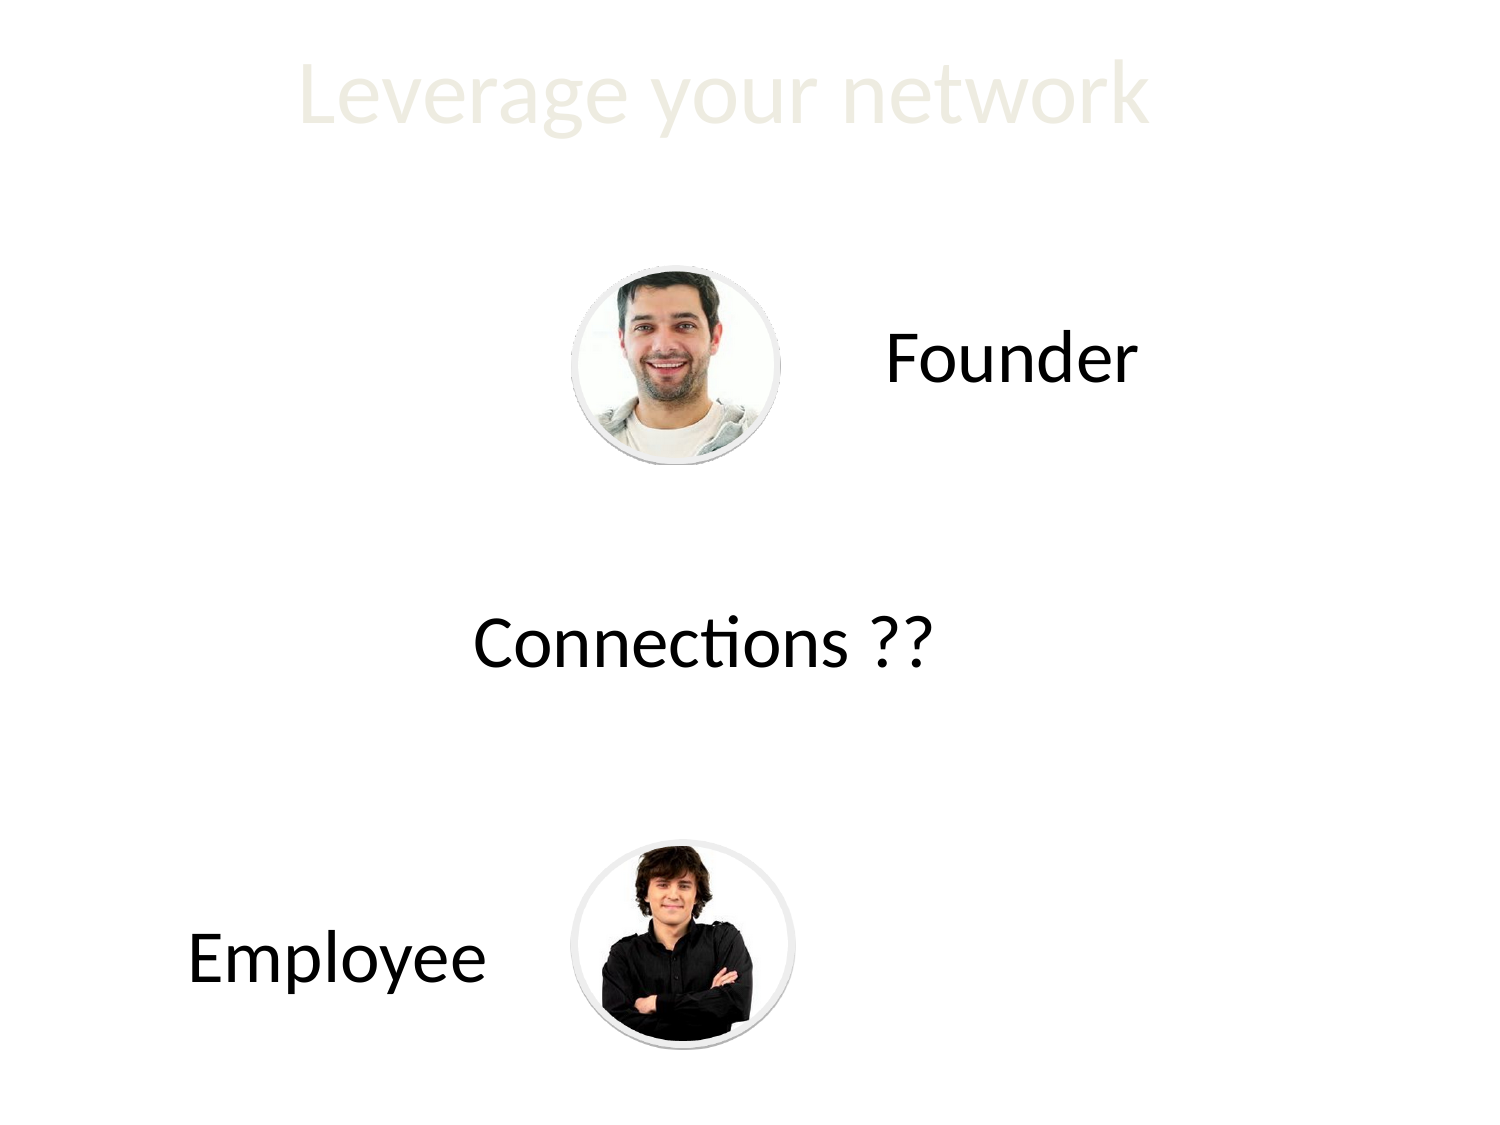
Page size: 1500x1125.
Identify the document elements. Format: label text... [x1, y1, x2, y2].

picture [570, 839, 796, 1051]
text_box Leverage your network [87, 24, 1363, 188]
text_box Founder [810, 299, 1216, 421]
text_box Connections ?? [330, 585, 1081, 721]
text_box Employee [135, 900, 541, 1021]
picture [570, 265, 781, 465]
